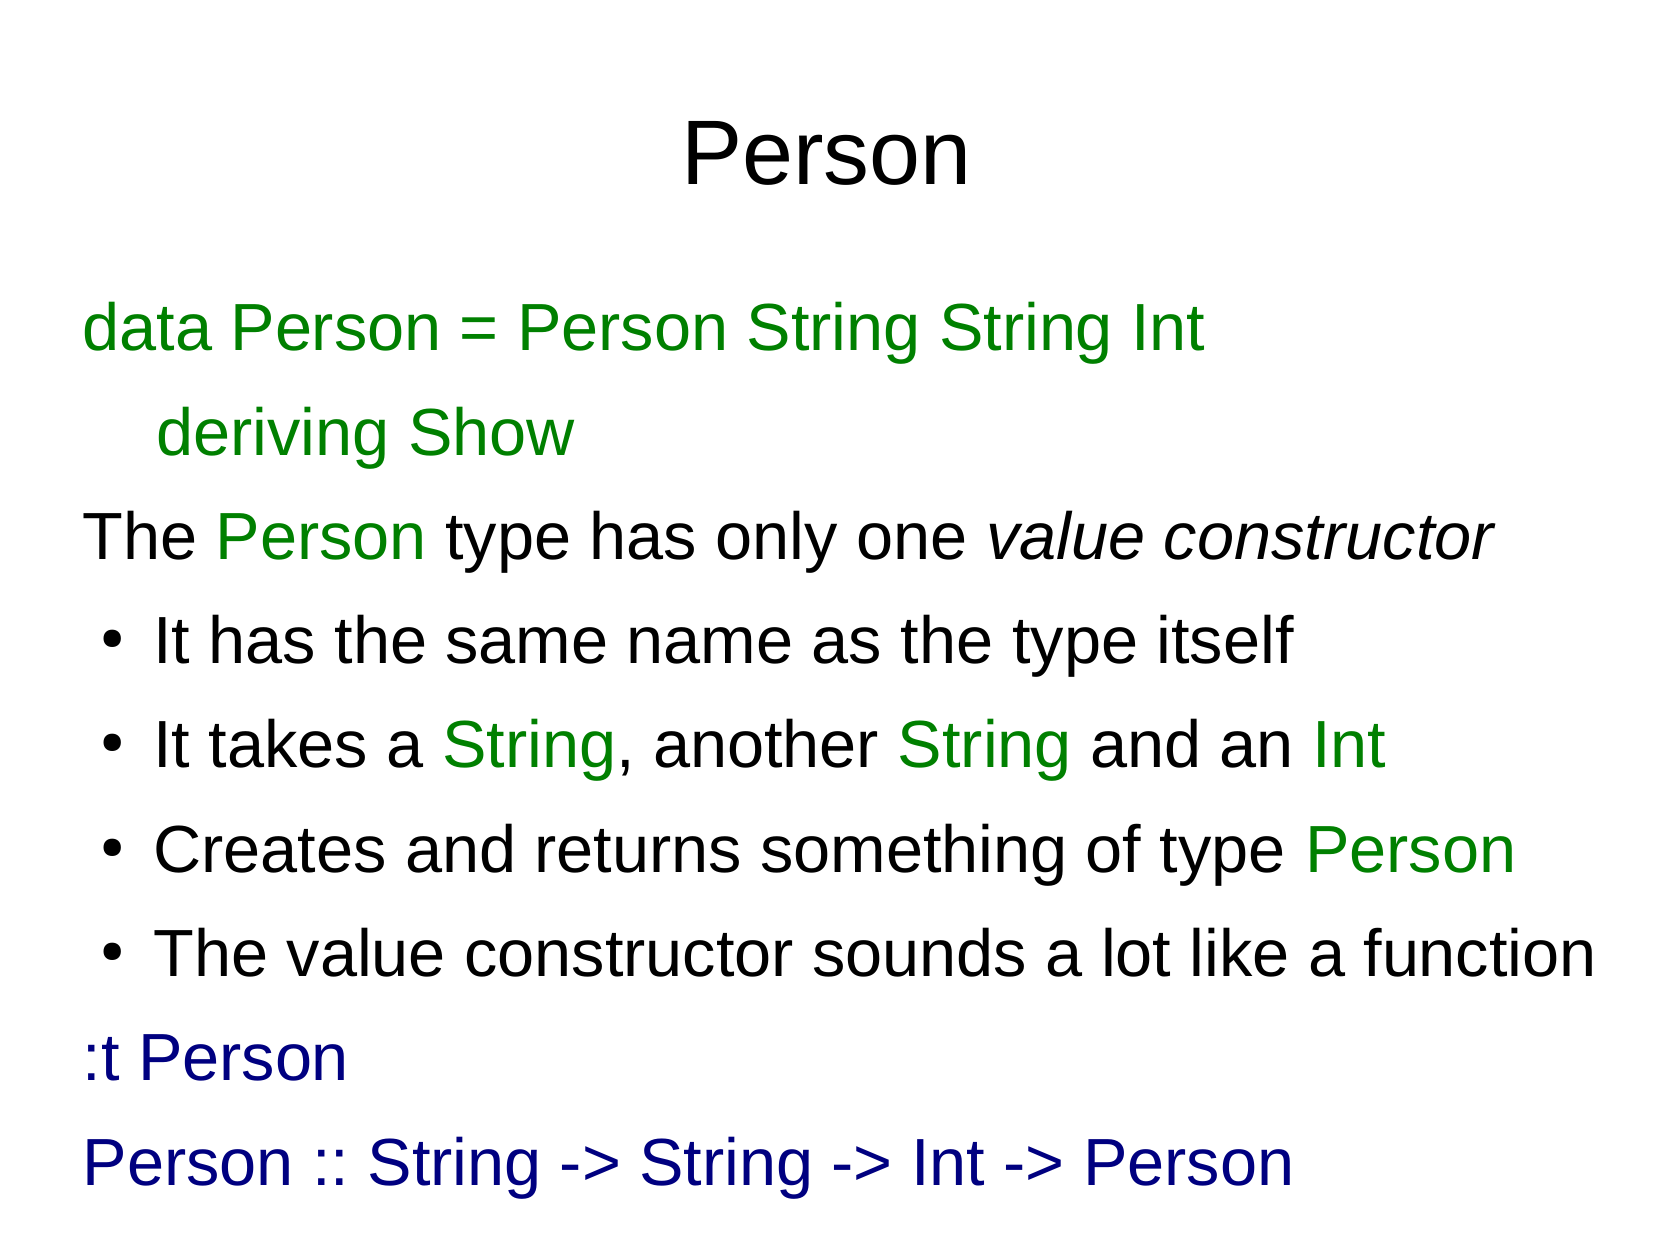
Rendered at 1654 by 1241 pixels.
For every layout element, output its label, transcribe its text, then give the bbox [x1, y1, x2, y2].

title Person [82, 56, 1571, 250]
list data Person = Person String String Int deriving Show The Person type has only one value constructor It has the same name as the type itself It takes a String, another String and an Int Creates and returns something of type Person The value constructor sounds a lot like a function :t Person Person :: String -> String -> Int -> Person [82, 290, 1654, 1200]
